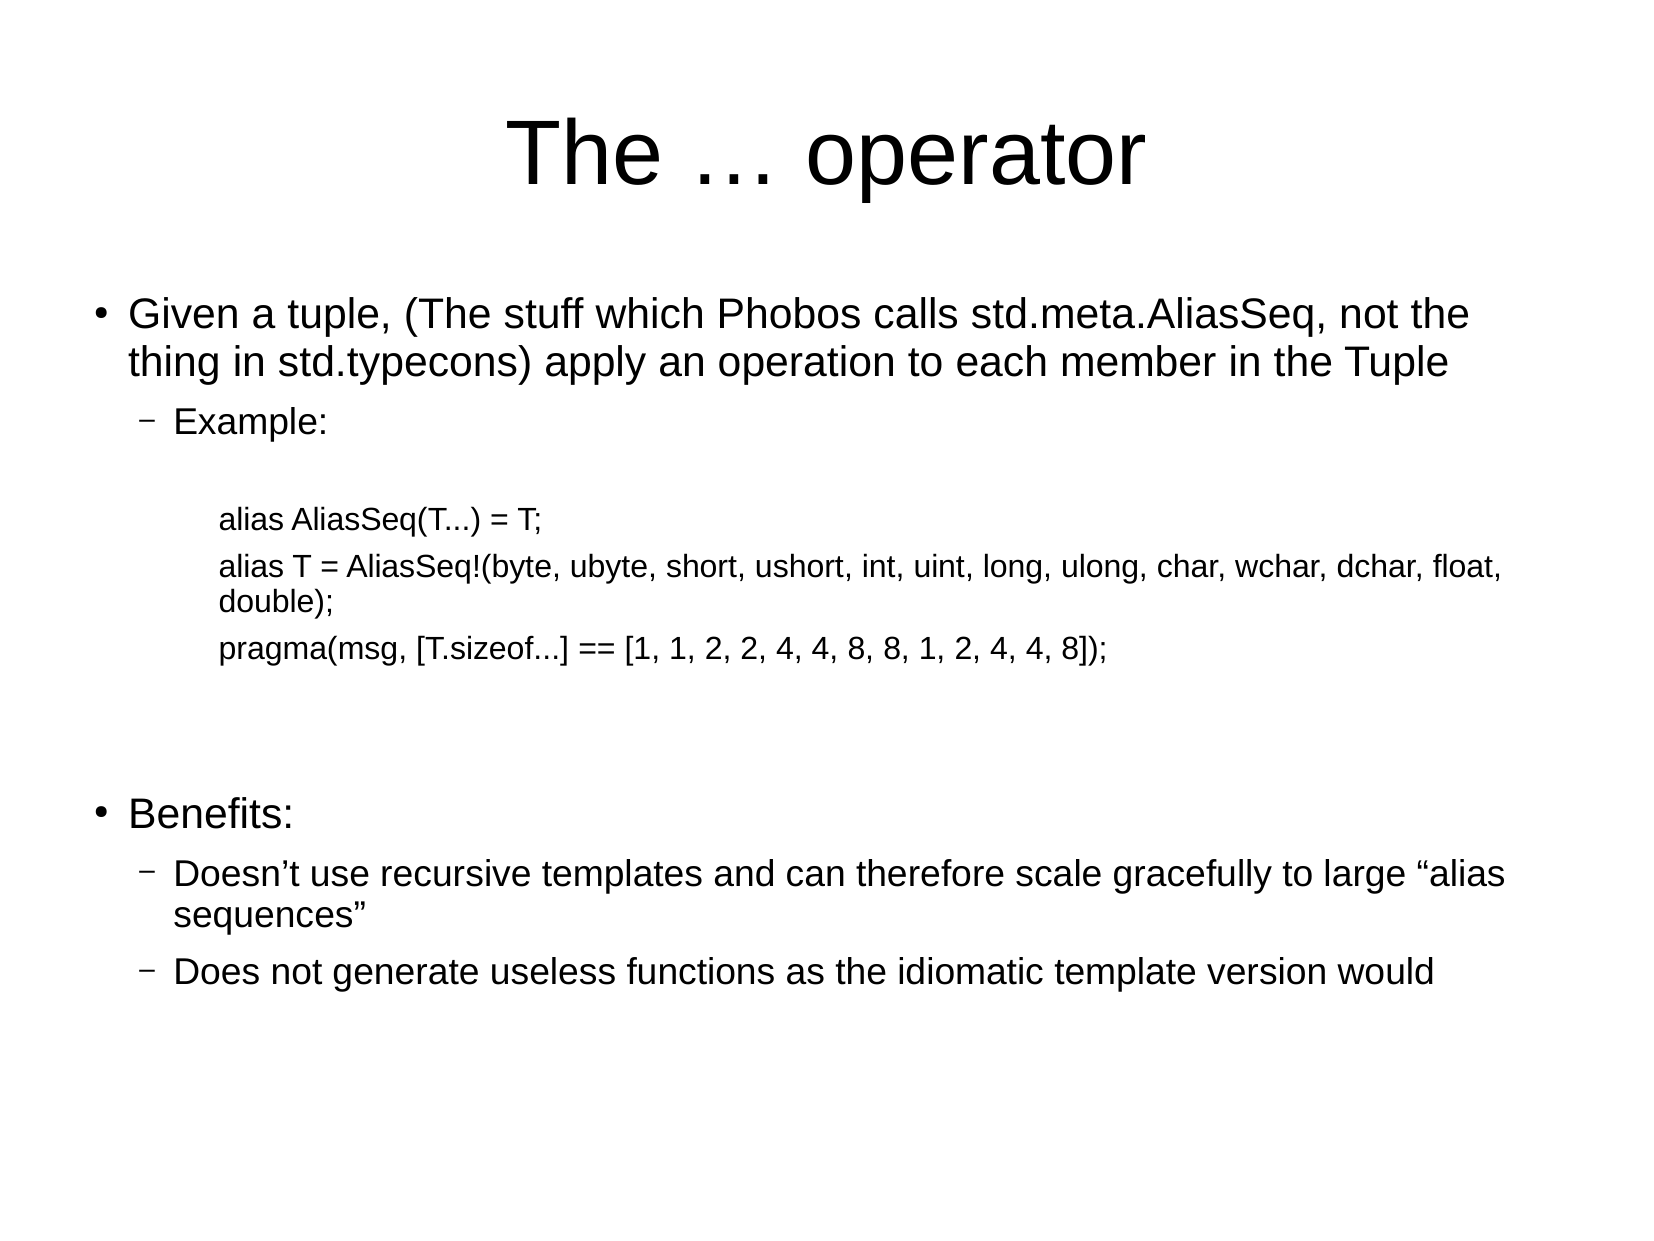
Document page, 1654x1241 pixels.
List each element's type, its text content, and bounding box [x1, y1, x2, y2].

title The … operator [82, 49, 1571, 257]
list Given a tuple, (The stuff which Phobos calls std.meta.AliasSeq, not the thing in std.typecons) apply an operation to each member in the Tuple Example: alias AliasSeq(T...) = T; alias T = AliasSeq!(byte, ubyte, short, ushort, int, uint, long, ulong, char, wchar, dchar, float, double); pragma(msg, [T.sizeof...] == [1, 1, 2, 2, 4, 4, 8, 8, 1, 2, 4, 4, 8]); Benefits: Doesn’t use recursive templates and can therefore scale gracefully to large “alias sequences” Does not generate useless functions as the idiomatic template version would [82, 290, 1571, 1010]
